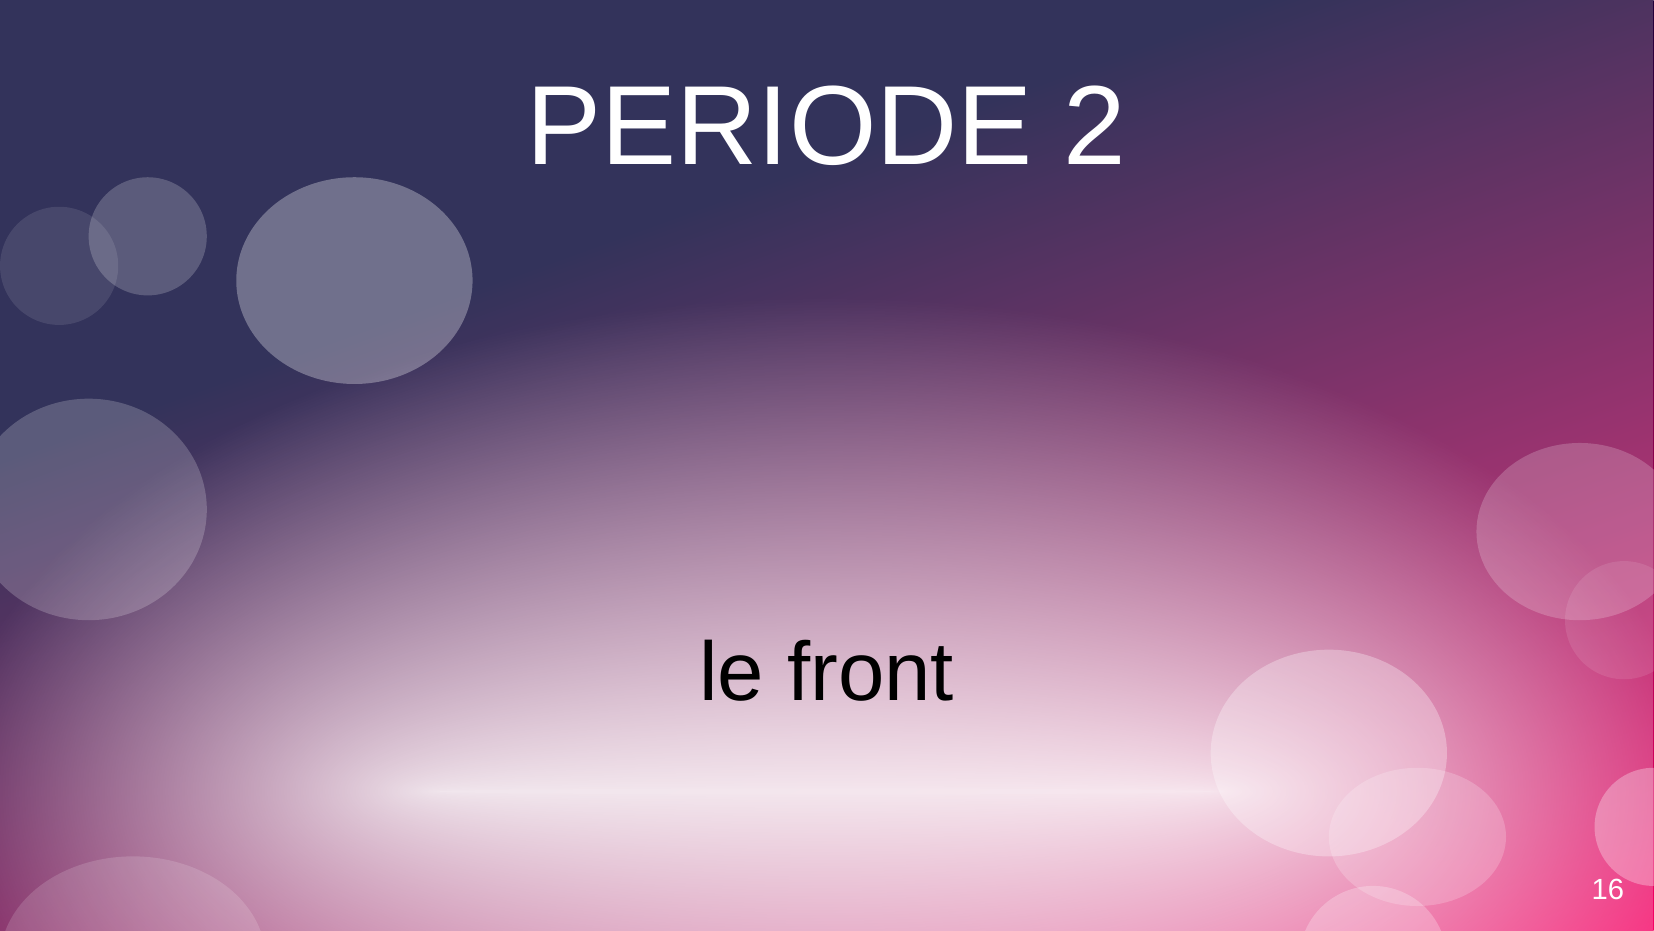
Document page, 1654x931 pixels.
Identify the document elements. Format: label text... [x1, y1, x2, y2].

title PERIODE 2 [88, 44, 1565, 207]
title le front [88, 590, 1565, 753]
